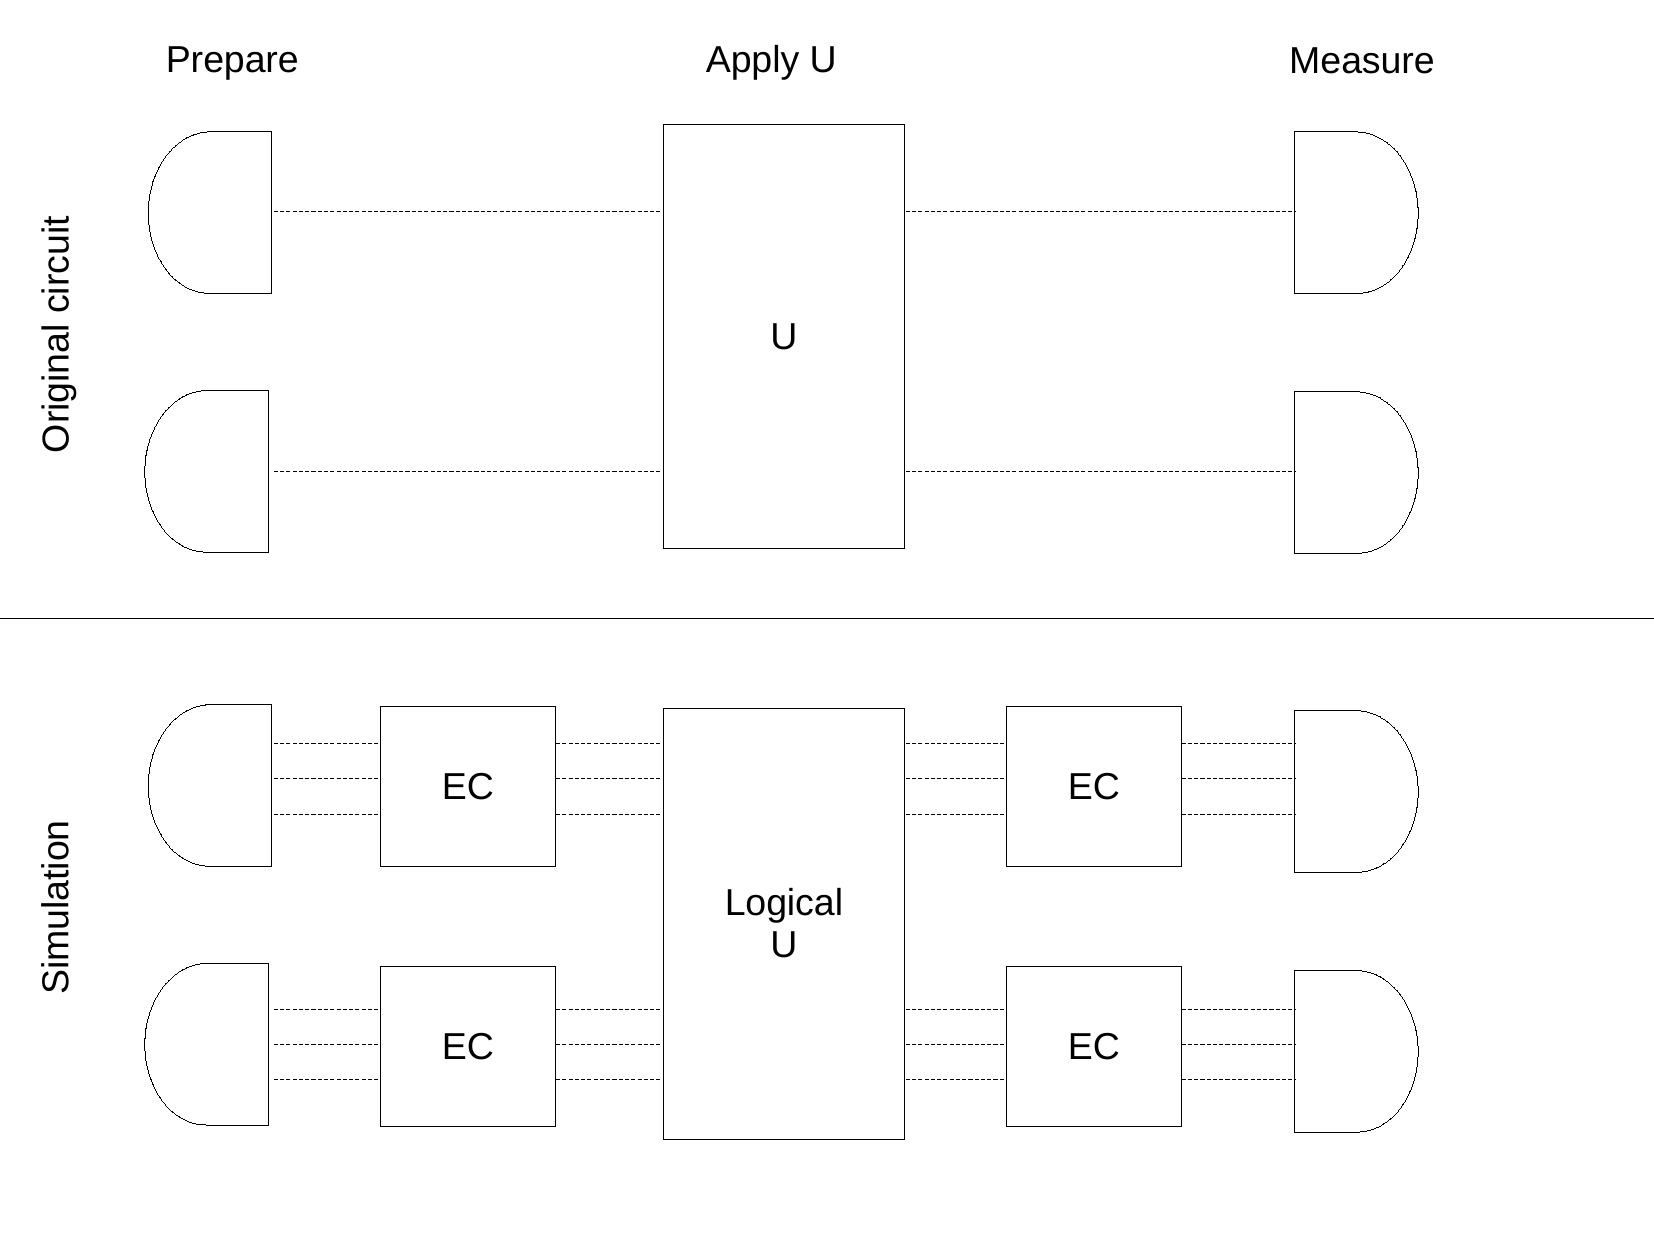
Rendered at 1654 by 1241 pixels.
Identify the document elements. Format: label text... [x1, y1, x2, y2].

text_box Logical U [663, 708, 905, 1140]
text_box EC [380, 966, 556, 1127]
text_box Apply U [691, 31, 1008, 89]
text_box Original circuit [27, 155, 111, 514]
text_box Measure [1274, 31, 1591, 89]
text_box Prepare [151, 31, 468, 89]
text_box U [663, 124, 905, 549]
text_box EC [1006, 706, 1182, 867]
text_box Simulation [26, 728, 111, 1087]
text_box EC [380, 706, 556, 867]
text_box EC [1006, 966, 1182, 1127]
